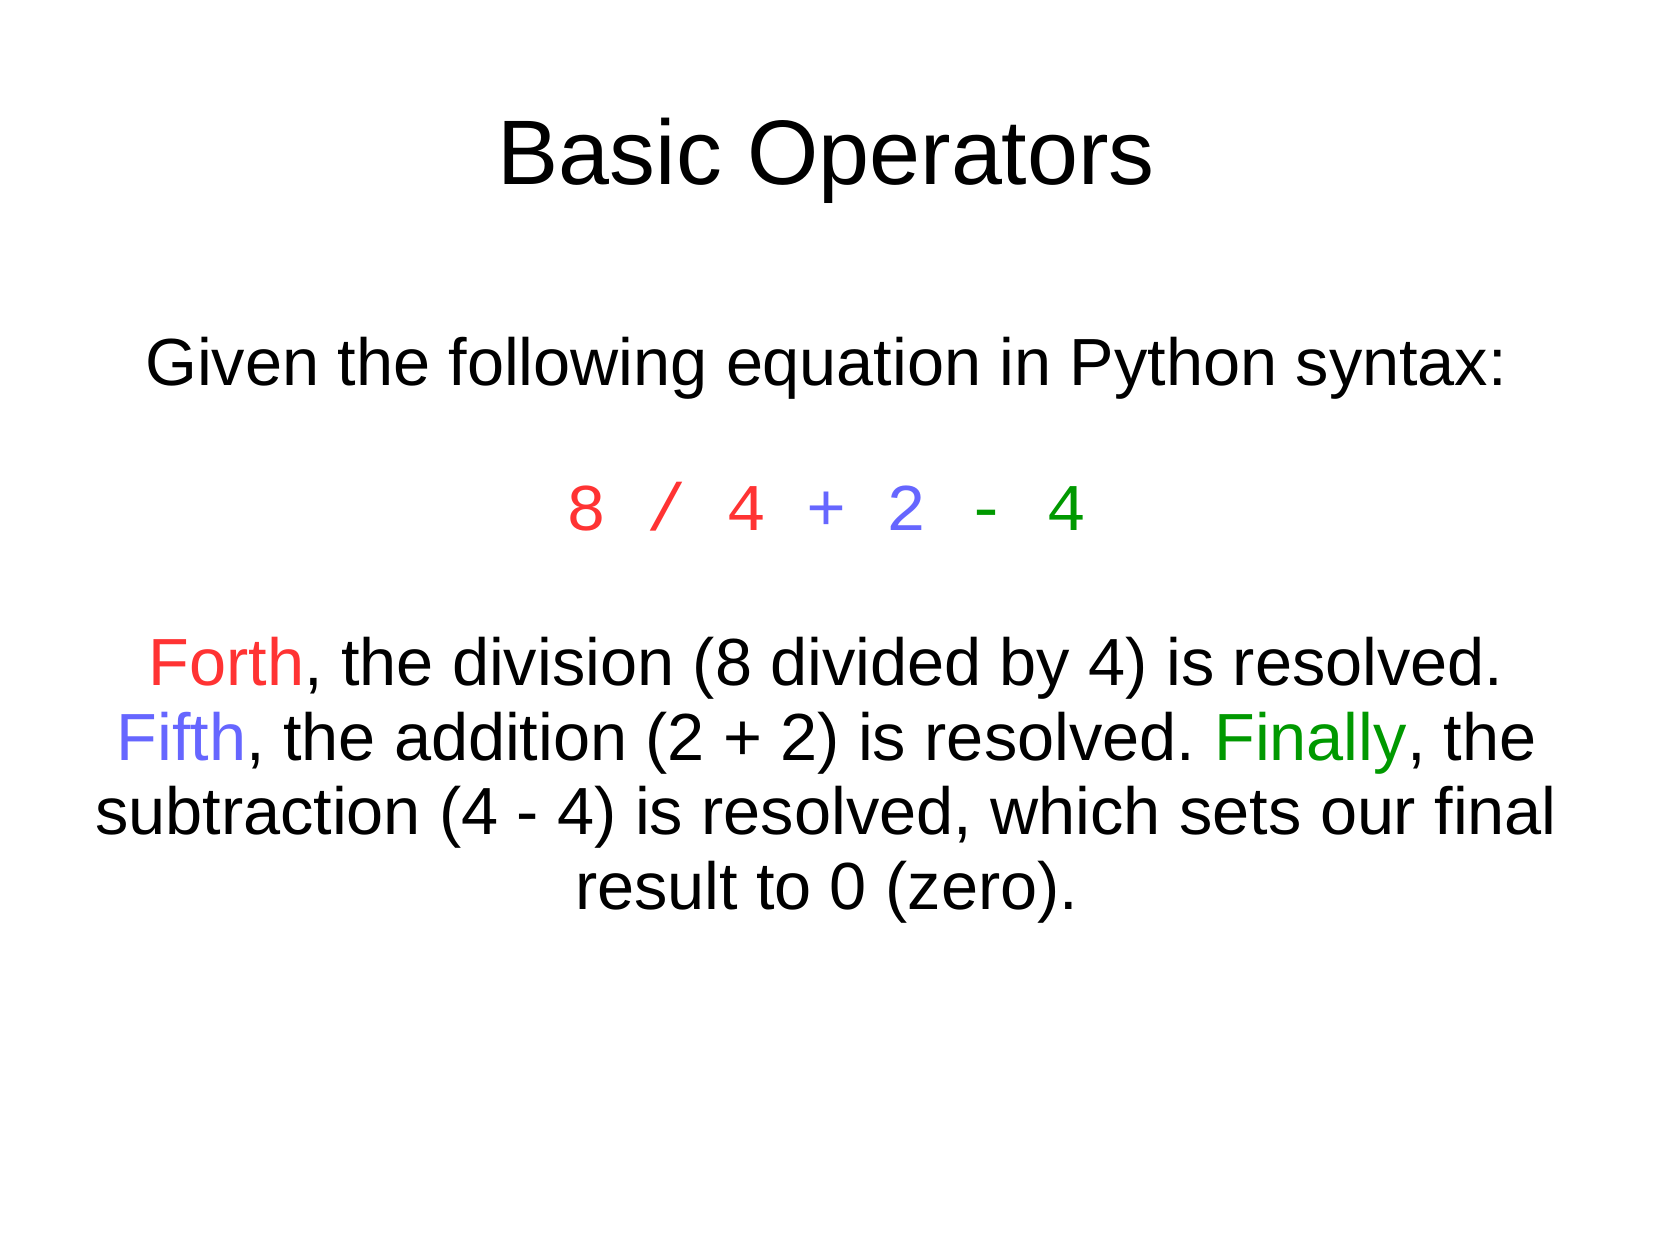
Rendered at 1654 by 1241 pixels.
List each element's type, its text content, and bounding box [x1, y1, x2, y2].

title Basic Operators [82, 49, 1571, 257]
subtitle Given the following equation in Python syntax: 8 / 4 + 2 - 4 Forth, the division (8 divided by 4) is resolved. Fifth, the addition (2 + 2) is resolved. Finally, the subtraction (4 - 4) is resolved, which sets our final result to 0 (zero). [82, 290, 1571, 1109]
